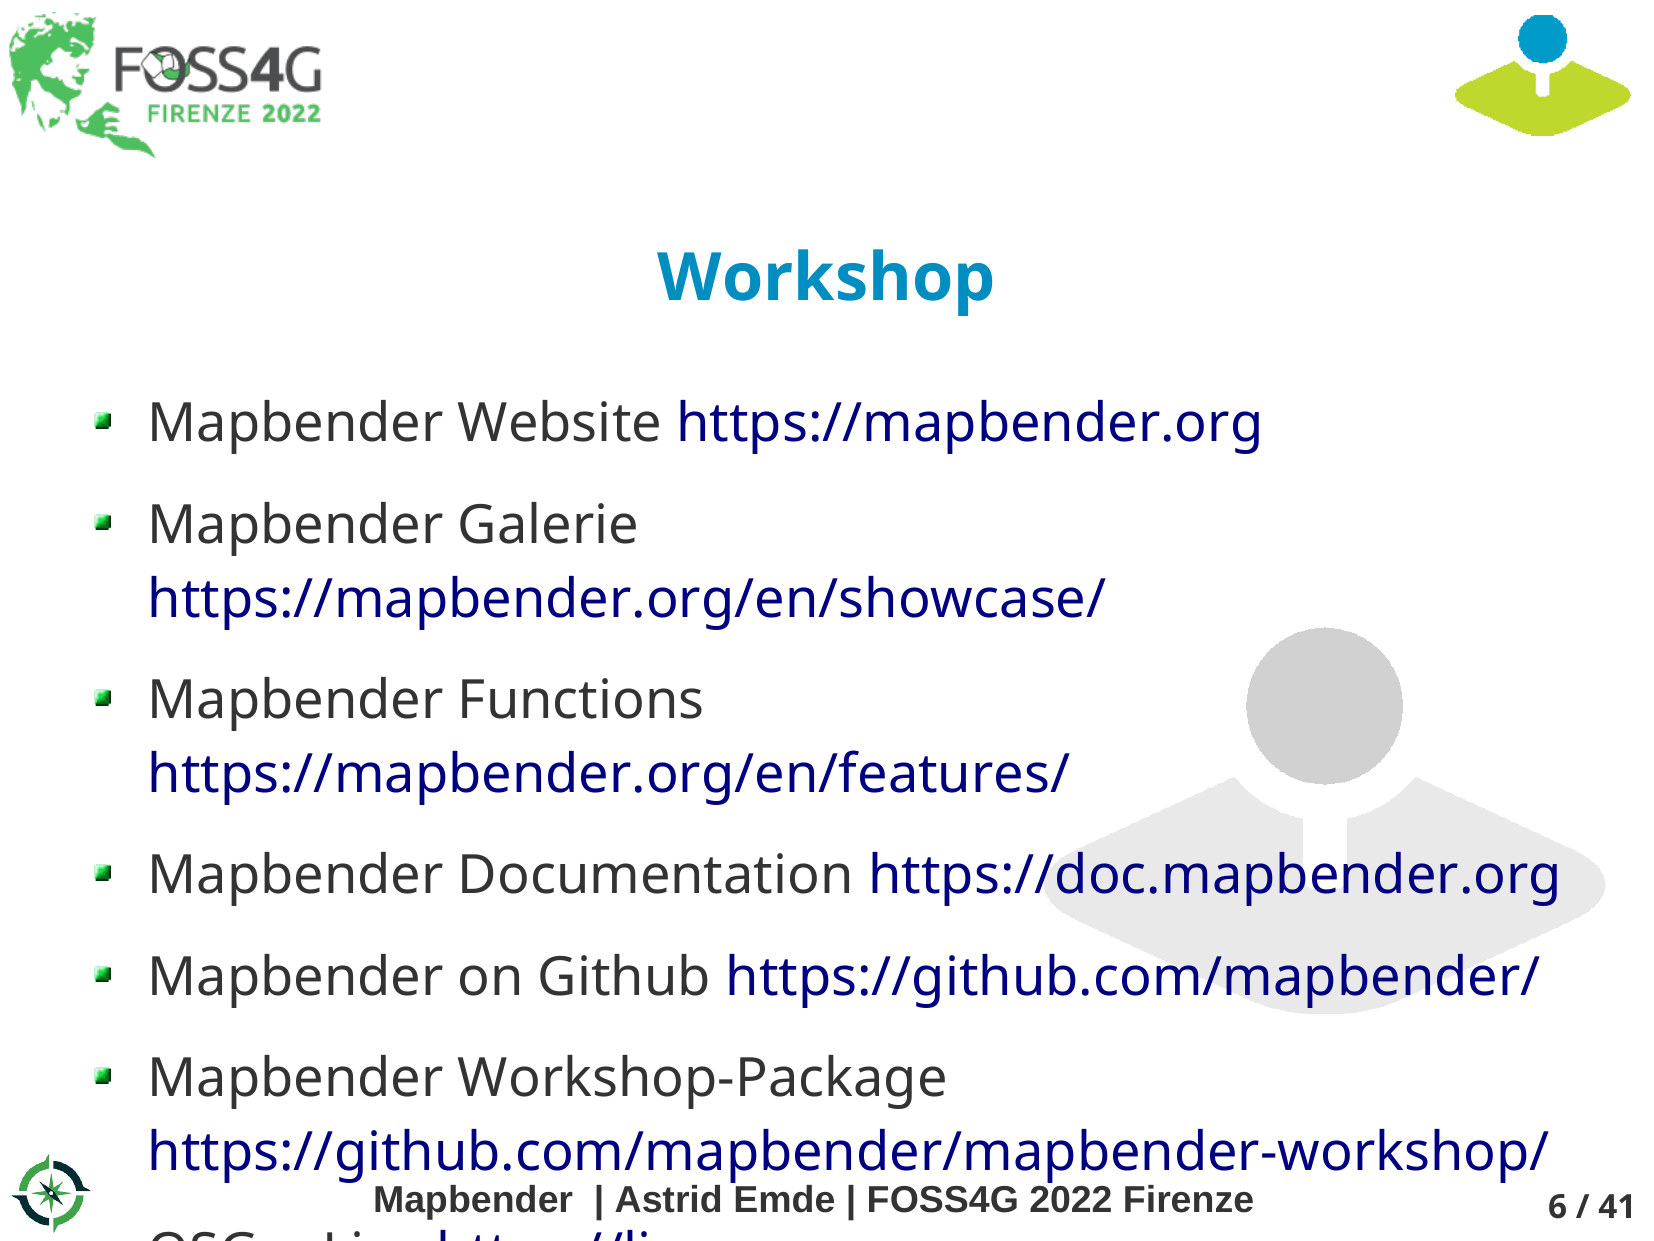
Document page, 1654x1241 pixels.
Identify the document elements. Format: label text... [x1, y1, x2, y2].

list Mapbender Website https://mapbender.org Mapbender Galerie https://mapbender.org/en/showcase/ Mapbender Functions https://mapbender.org/en/features/ Mapbender Documentation https://doc.mapbender.org Mapbender on Github https://github.com/mapbender/ Mapbender Workshop-Package https://github.com/mapbender/mapbender-workshop/ OSGeoLive https://live.osgeo.org [76, 383, 1565, 1203]
picture [0, 12, 376, 158]
title Workshop [82, 200, 1571, 349]
picture [10, 1152, 92, 1234]
picture [1455, 15, 1633, 136]
